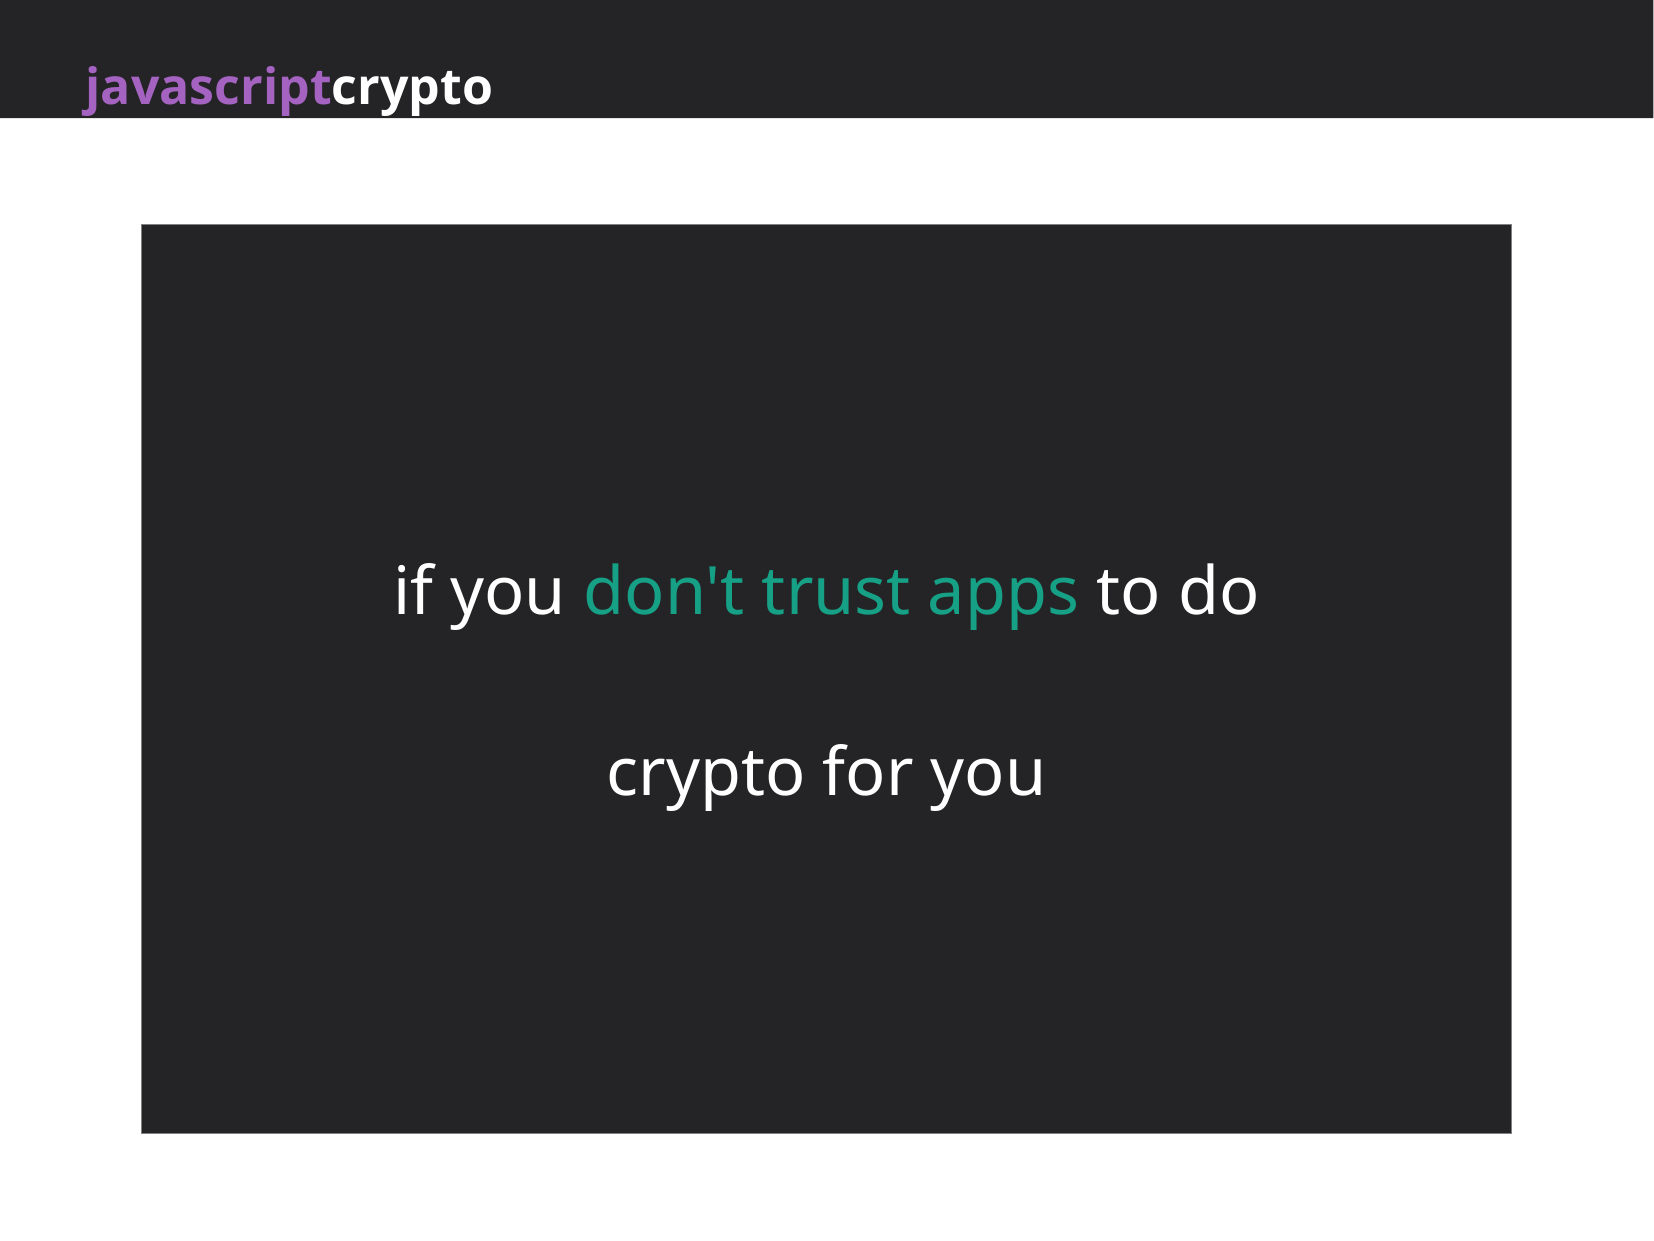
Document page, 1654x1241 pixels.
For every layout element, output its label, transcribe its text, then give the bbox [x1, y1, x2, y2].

text_box javascriptcrypto [70, 43, 544, 119]
text_box [0, 0, 1654, 119]
text_box if you don't trust apps to do crypto for you [141, 224, 1512, 1134]
